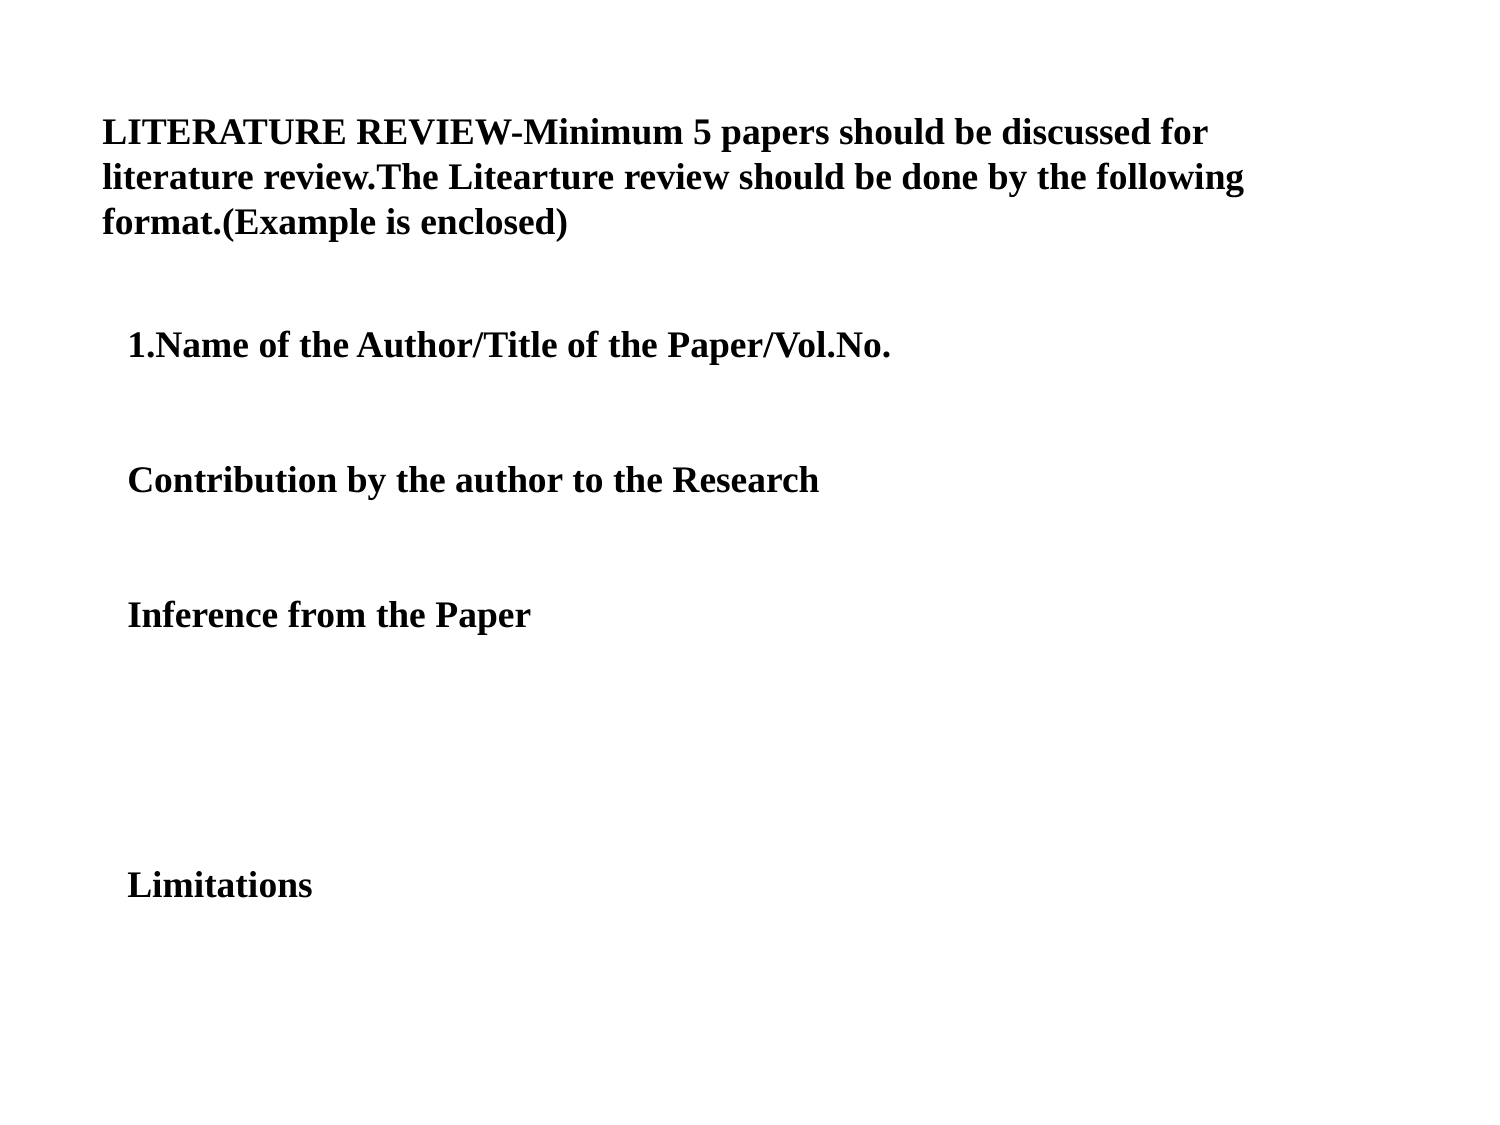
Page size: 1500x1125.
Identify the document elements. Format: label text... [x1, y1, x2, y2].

text_box LITERATURE REVIEW-Minimum 5 papers should be discussed for literature review.The Litearture review should be done by the following format.(Example is enclosed) [87, 99, 1300, 250]
text_box 1.Name of the Author/Title of the Paper/Vol.No. Contribution by the author to the Research Inference from the Paper Limitations [112, 312, 1213, 1003]
